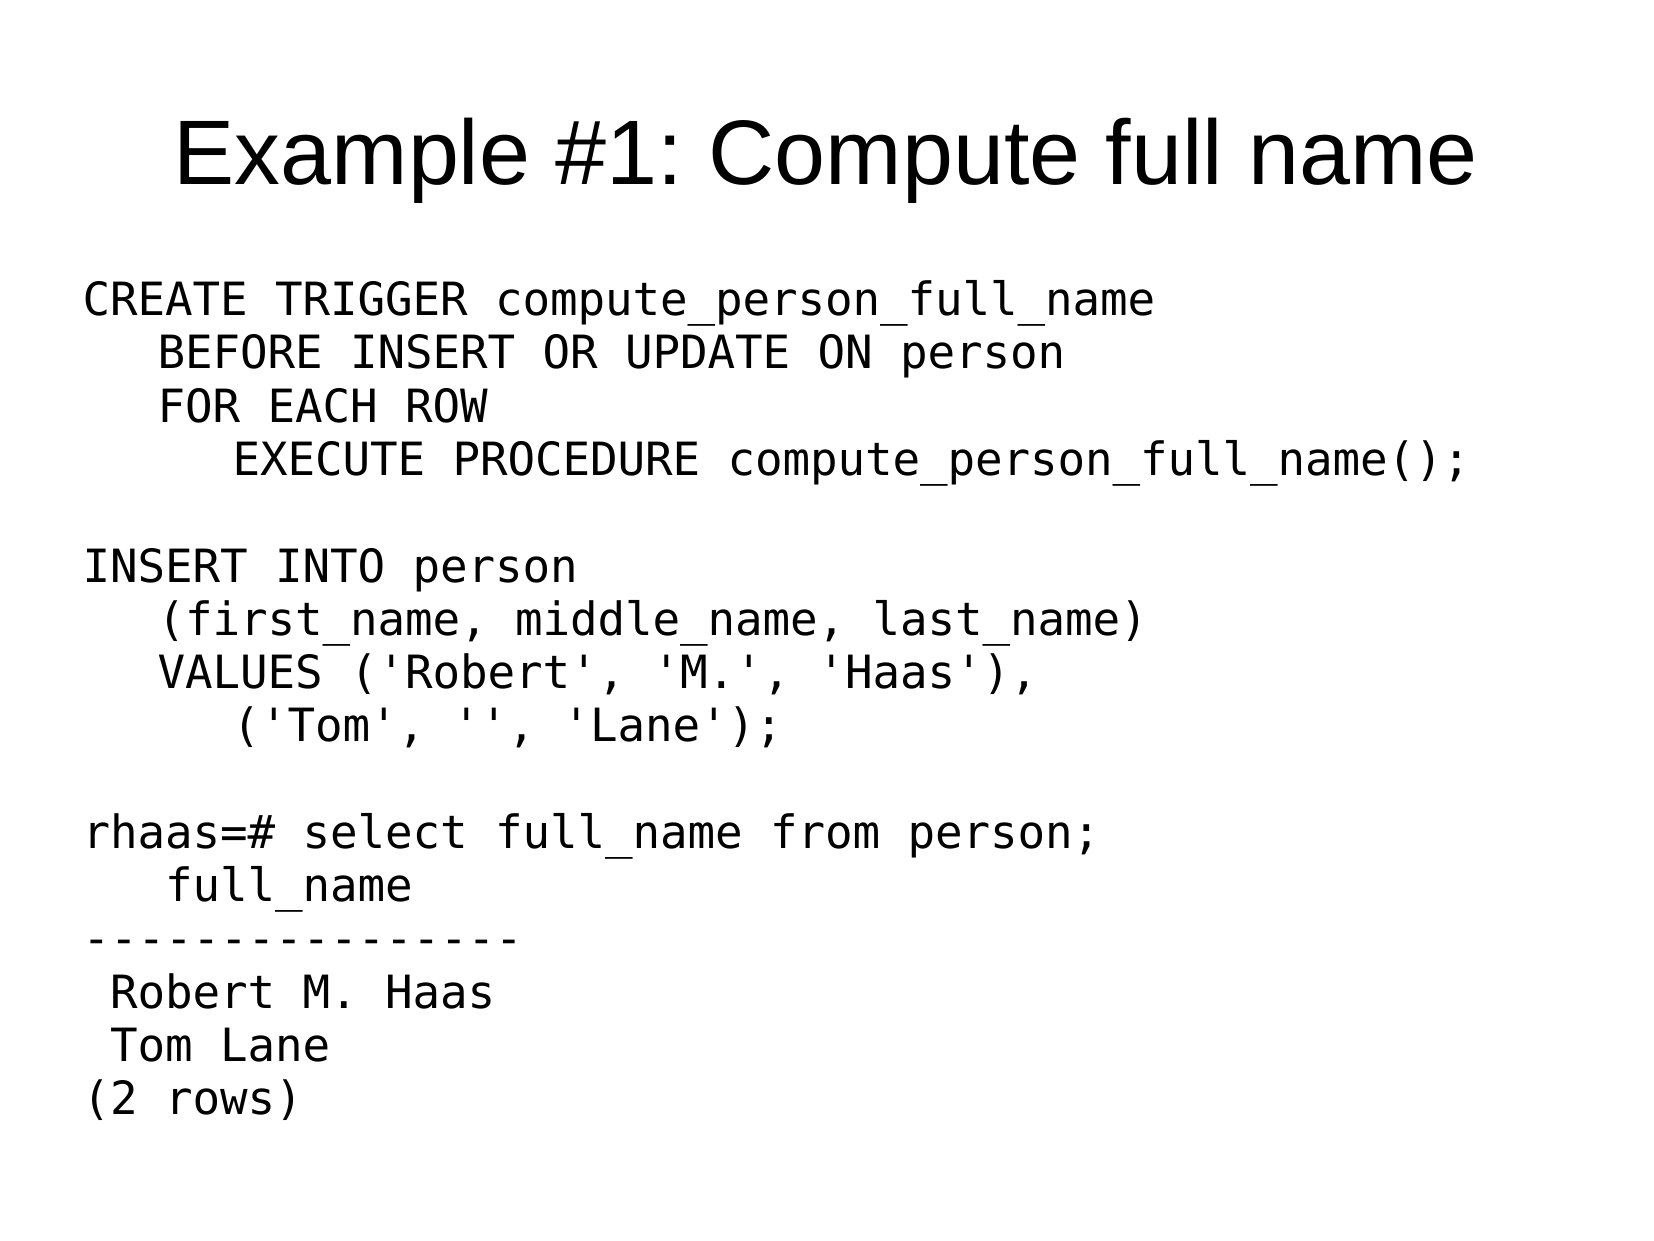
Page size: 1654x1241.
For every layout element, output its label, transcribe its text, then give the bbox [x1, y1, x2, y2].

subtitle CREATE TRIGGER compute_person_full_name BEFORE INSERT OR UPDATE ON person FOR EACH ROW EXECUTE PROCEDURE compute_person_full_name(); INSERT INTO person (first_name, middle_name, last_name) VALUES ('Robert', 'M.', 'Haas'), ('Tom', '', 'Lane'); rhaas=# select full_name from person; full_name ---------------- Robert M. Haas Tom Lane (2 rows) [82, 273, 1571, 1126]
title Example #1: Compute full name [82, 49, 1571, 257]
